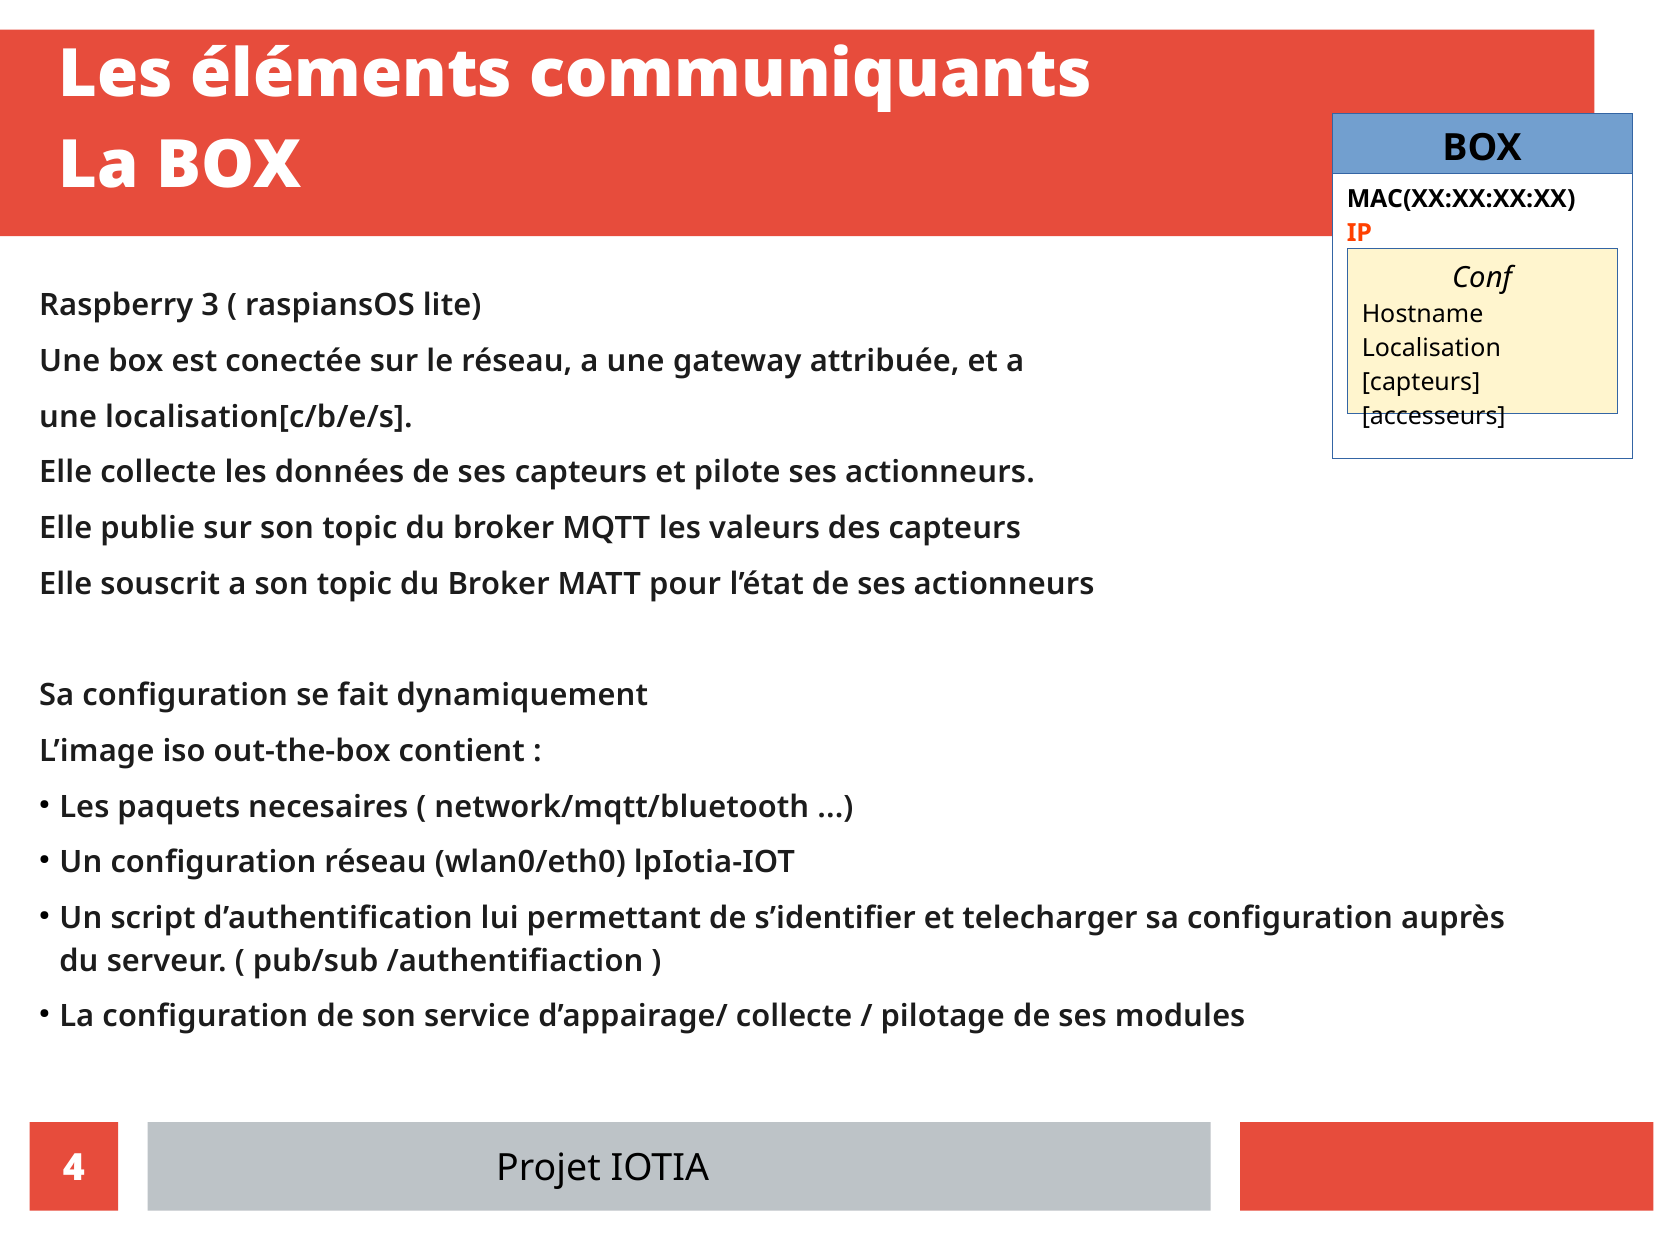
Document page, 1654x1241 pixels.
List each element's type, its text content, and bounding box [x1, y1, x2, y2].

title Les éléments communiquants La BOX [59, 59, 1595, 207]
text_box BOX [1332, 113, 1633, 173]
text_box Conf Hostname Localisation [capteurs] [accesseurs] [1347, 248, 1618, 414]
list Raspberry 3 ( raspiansOS lite) Une box est conectée sur le réseau, a une gateway attribuée, et a une localisation[c/b/e/s]. Elle collecte les données de ses capteurs et pilote ses actionneurs. Elle publie sur son topic du broker MQTT les valeurs des capteurs Elle souscrit a son topic du Broker MATT pour l’état de ses actionneurs Sa configuration se fait dynamiquement L’image iso out-the-box contient : Les paquets necesaires ( network/mqtt/bluetooth ...) Un configuration réseau (wlan0/eth0) lpIotia-IOT Un script d’authentification lui permettant de s’identifier et telecharger sa configuration auprès du serveur. ( pub/sub /authentifiaction ) La configuration de son service d’appairage/ collecte / pilotage de ses modules [39, 282, 1546, 1051]
text_box MAC(XX:XX:XX:XX) IP [1332, 173, 1633, 459]
